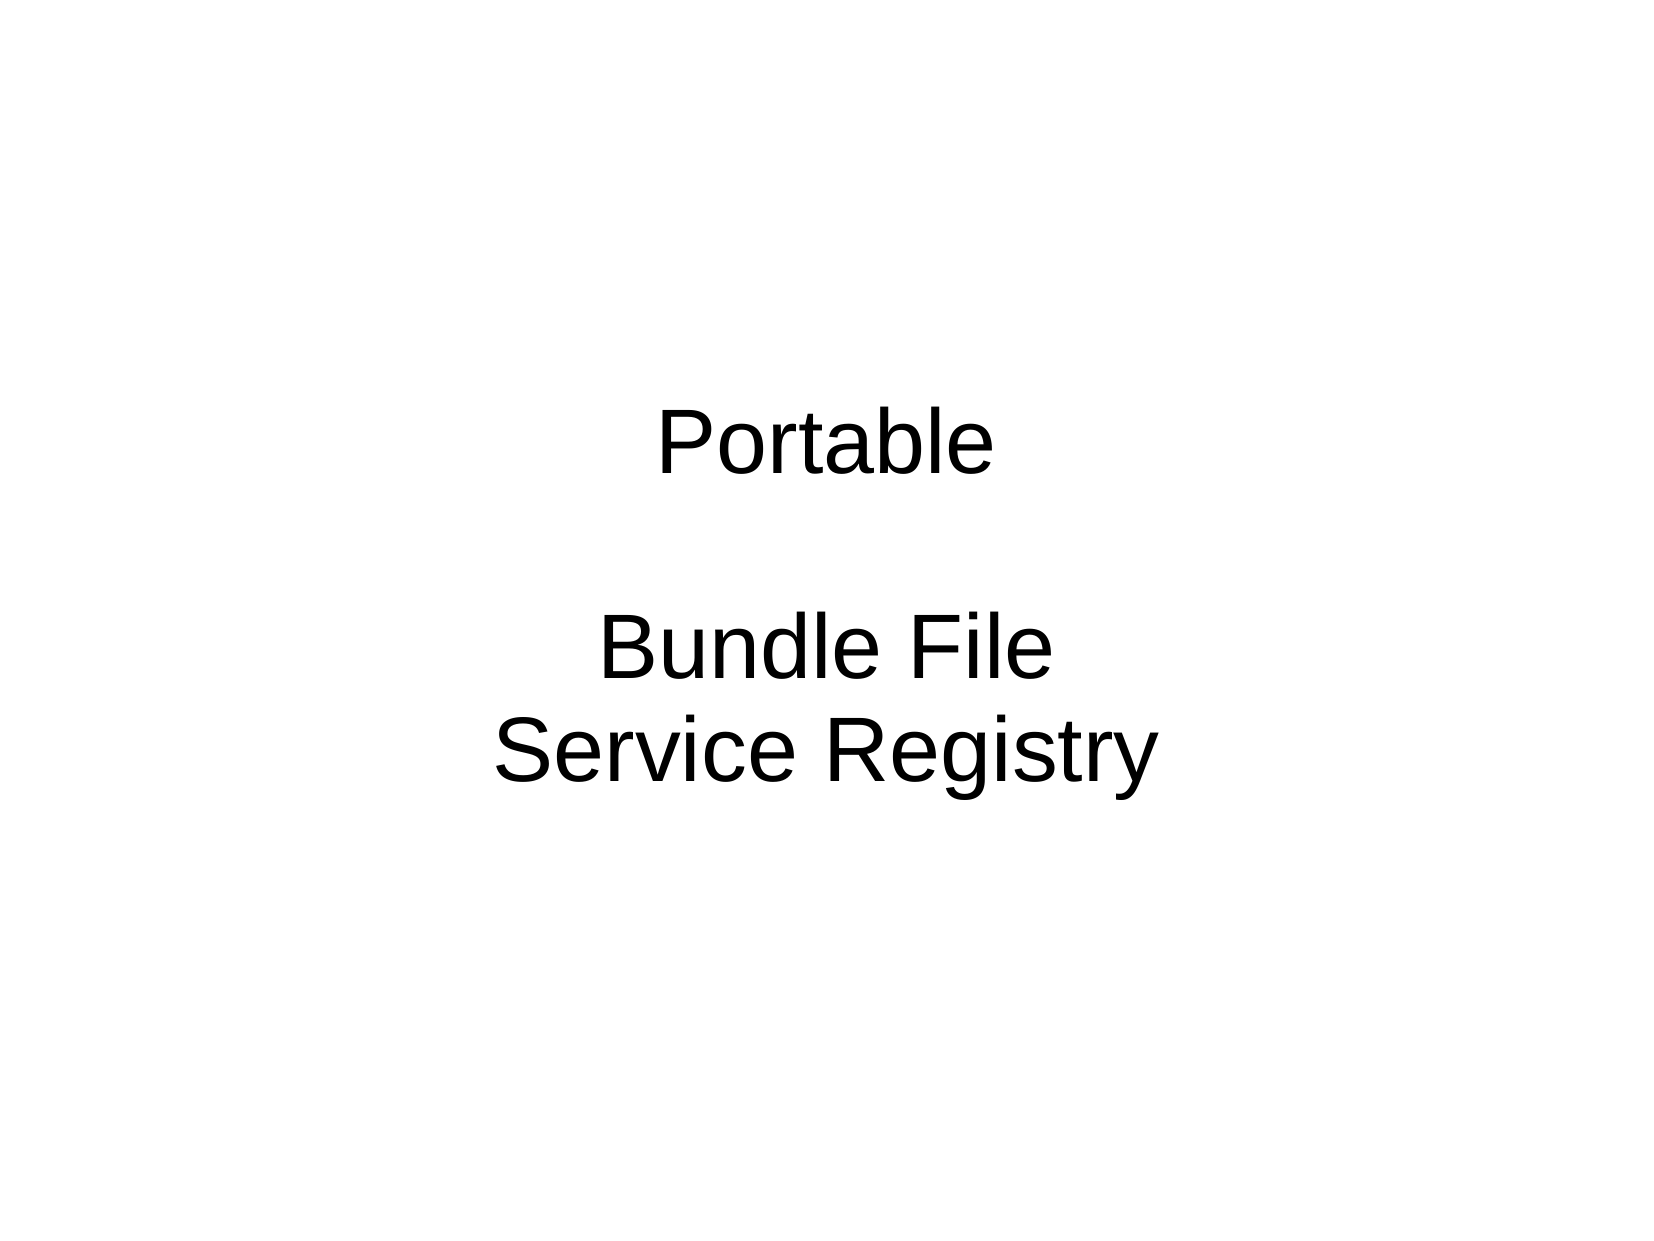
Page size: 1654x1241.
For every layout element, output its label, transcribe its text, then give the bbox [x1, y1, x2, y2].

title Portable Bundle File Service Registry [82, 390, 1571, 801]
